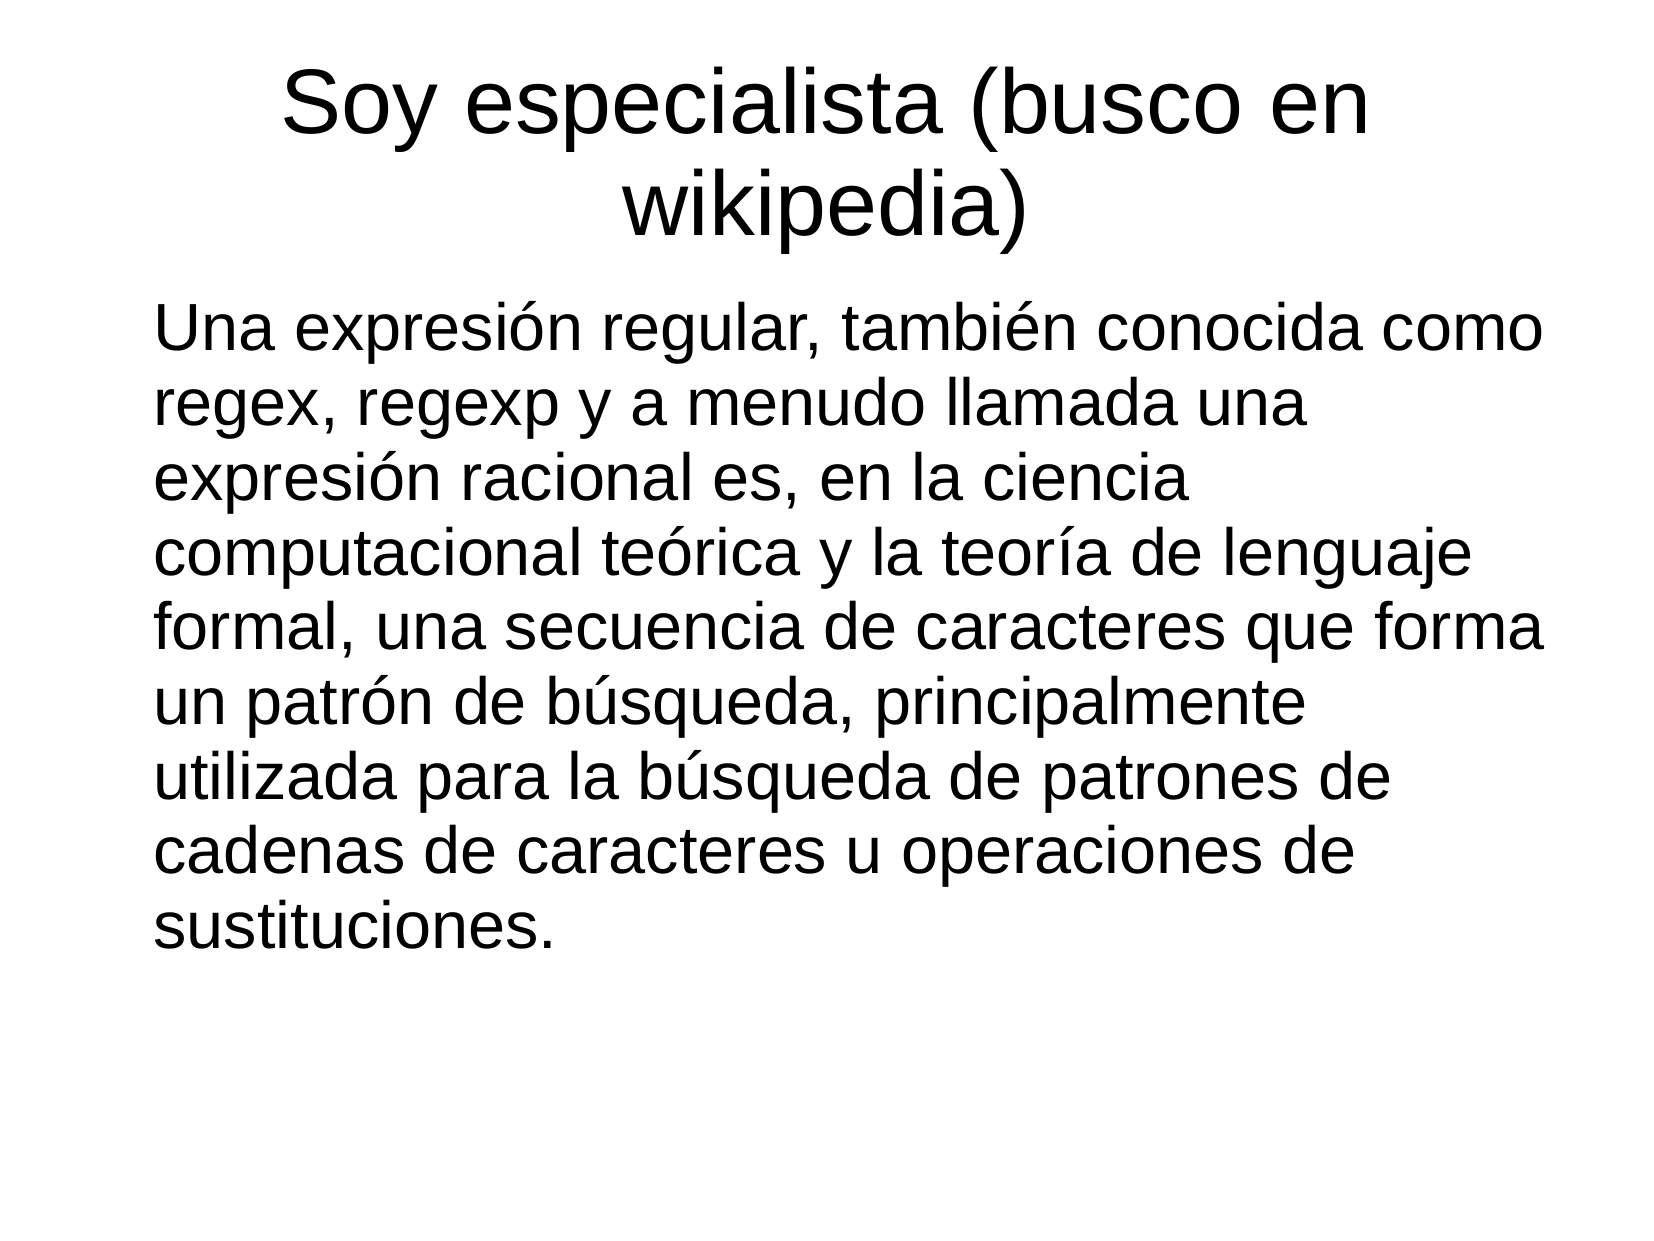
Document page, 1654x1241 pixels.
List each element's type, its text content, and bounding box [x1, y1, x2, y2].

title Soy especialista (busco en wikipedia) [82, 49, 1571, 257]
list Una expresión regular, también conocida como regex, regexp y a menudo llamada una expresión racional es, en la ciencia computacional teórica y la teoría de lenguaje formal, una secuencia de caracteres que forma un patrón de búsqueda, principalmente utilizada para la búsqueda de patrones de cadenas de caracteres u operaciones de sustituciones. [82, 290, 1571, 1010]
